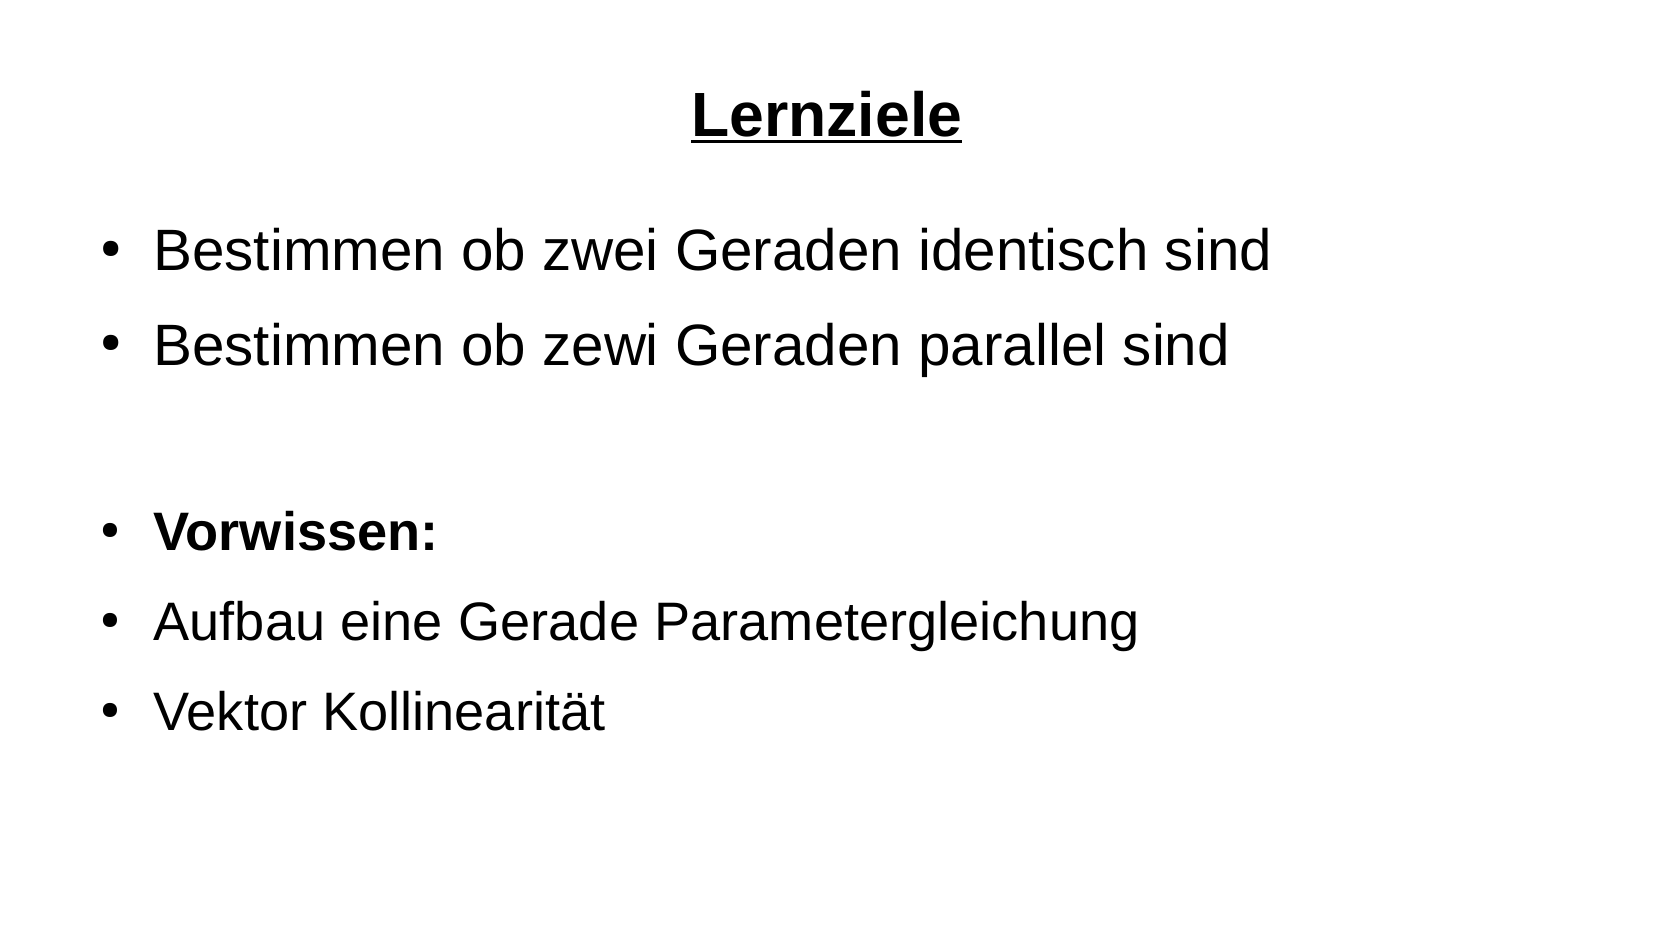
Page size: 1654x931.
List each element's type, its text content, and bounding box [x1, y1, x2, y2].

list Bestimmen ob zwei Geraden identisch sind Bestimmen ob zewi Geraden parallel sind Vorwissen: Aufbau eine Gerade Parametergleichung Vektor Kollinearität [82, 217, 1571, 758]
title Lernziele [82, 37, 1571, 193]
